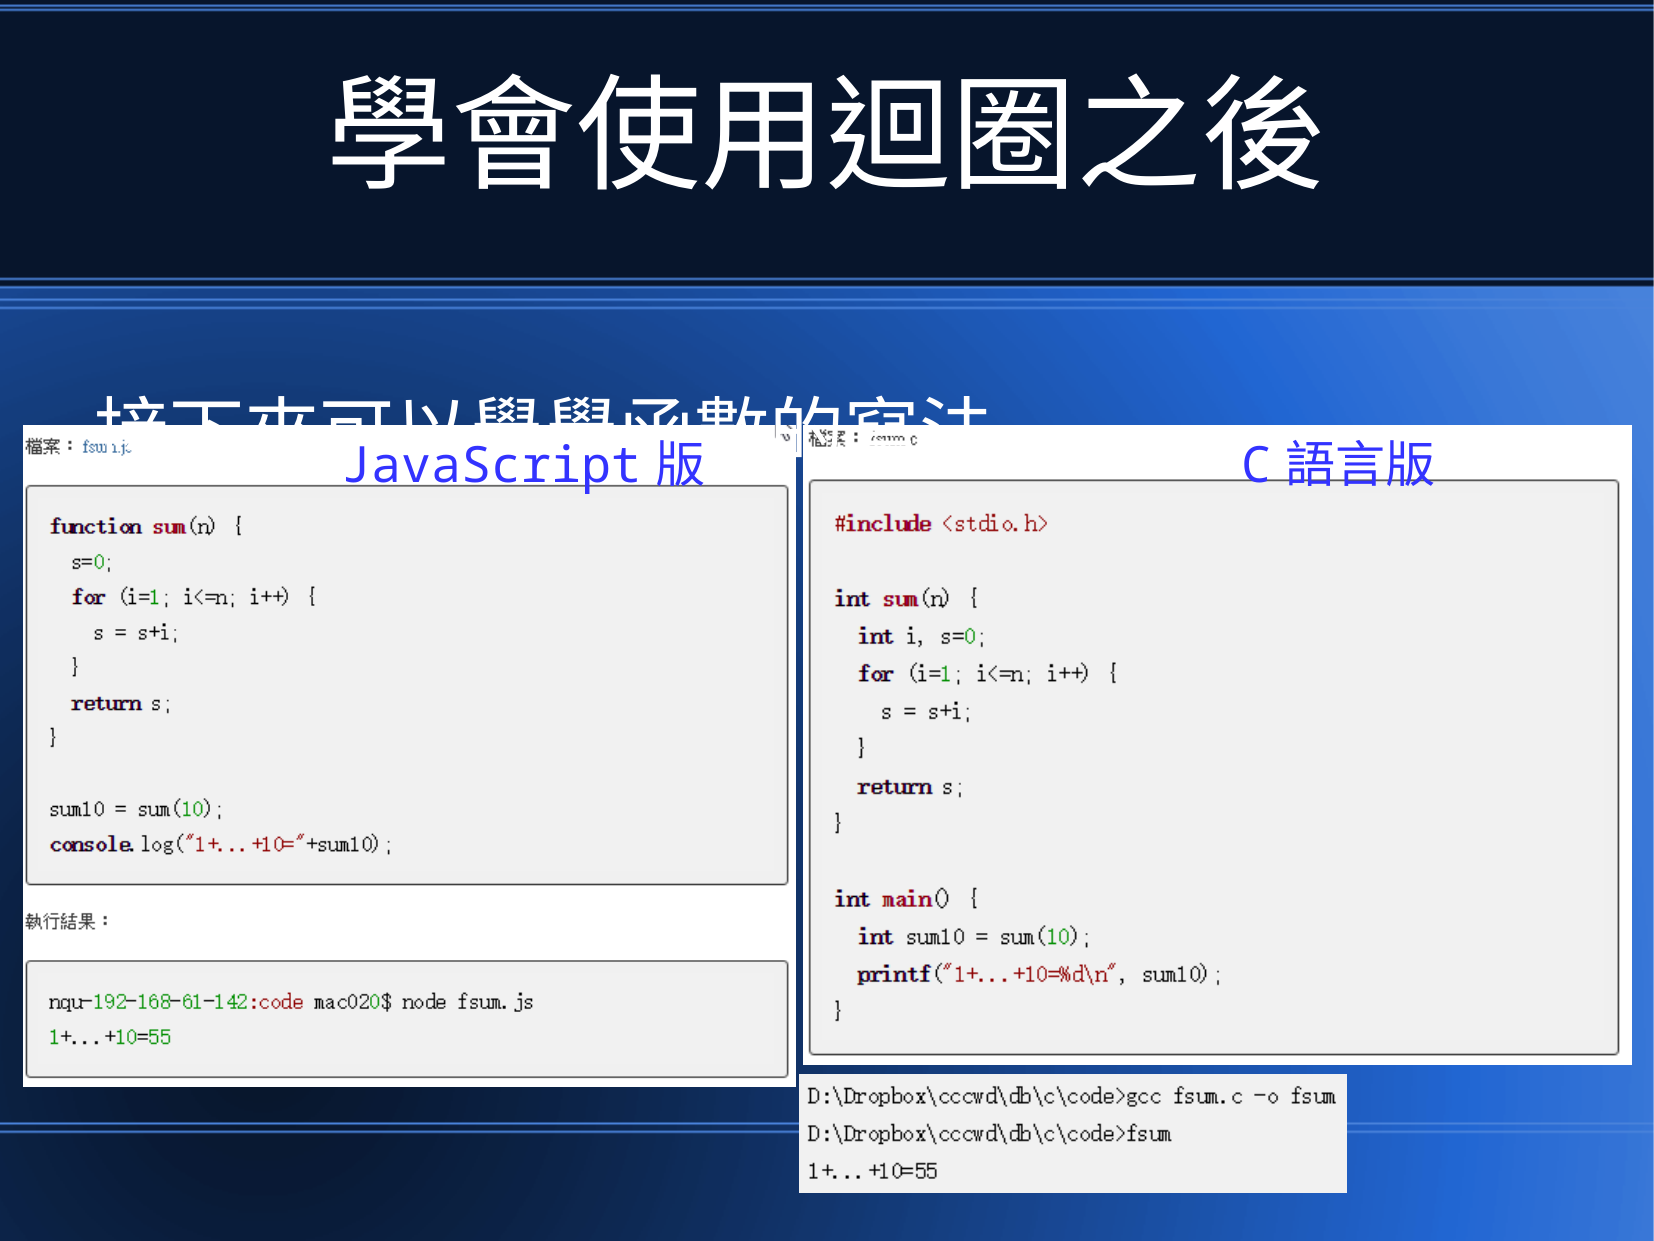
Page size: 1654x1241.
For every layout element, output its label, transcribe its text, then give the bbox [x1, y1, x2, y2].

text_box JavaScript版 [326, 417, 669, 492]
title 學會使用迴圈之後 [82, 49, 1571, 201]
picture [0, 0, 1654, 1241]
text_box 接下來可以學學函數的寫法 [94, 318, 1096, 410]
text_box C語言版 [1226, 416, 1444, 492]
